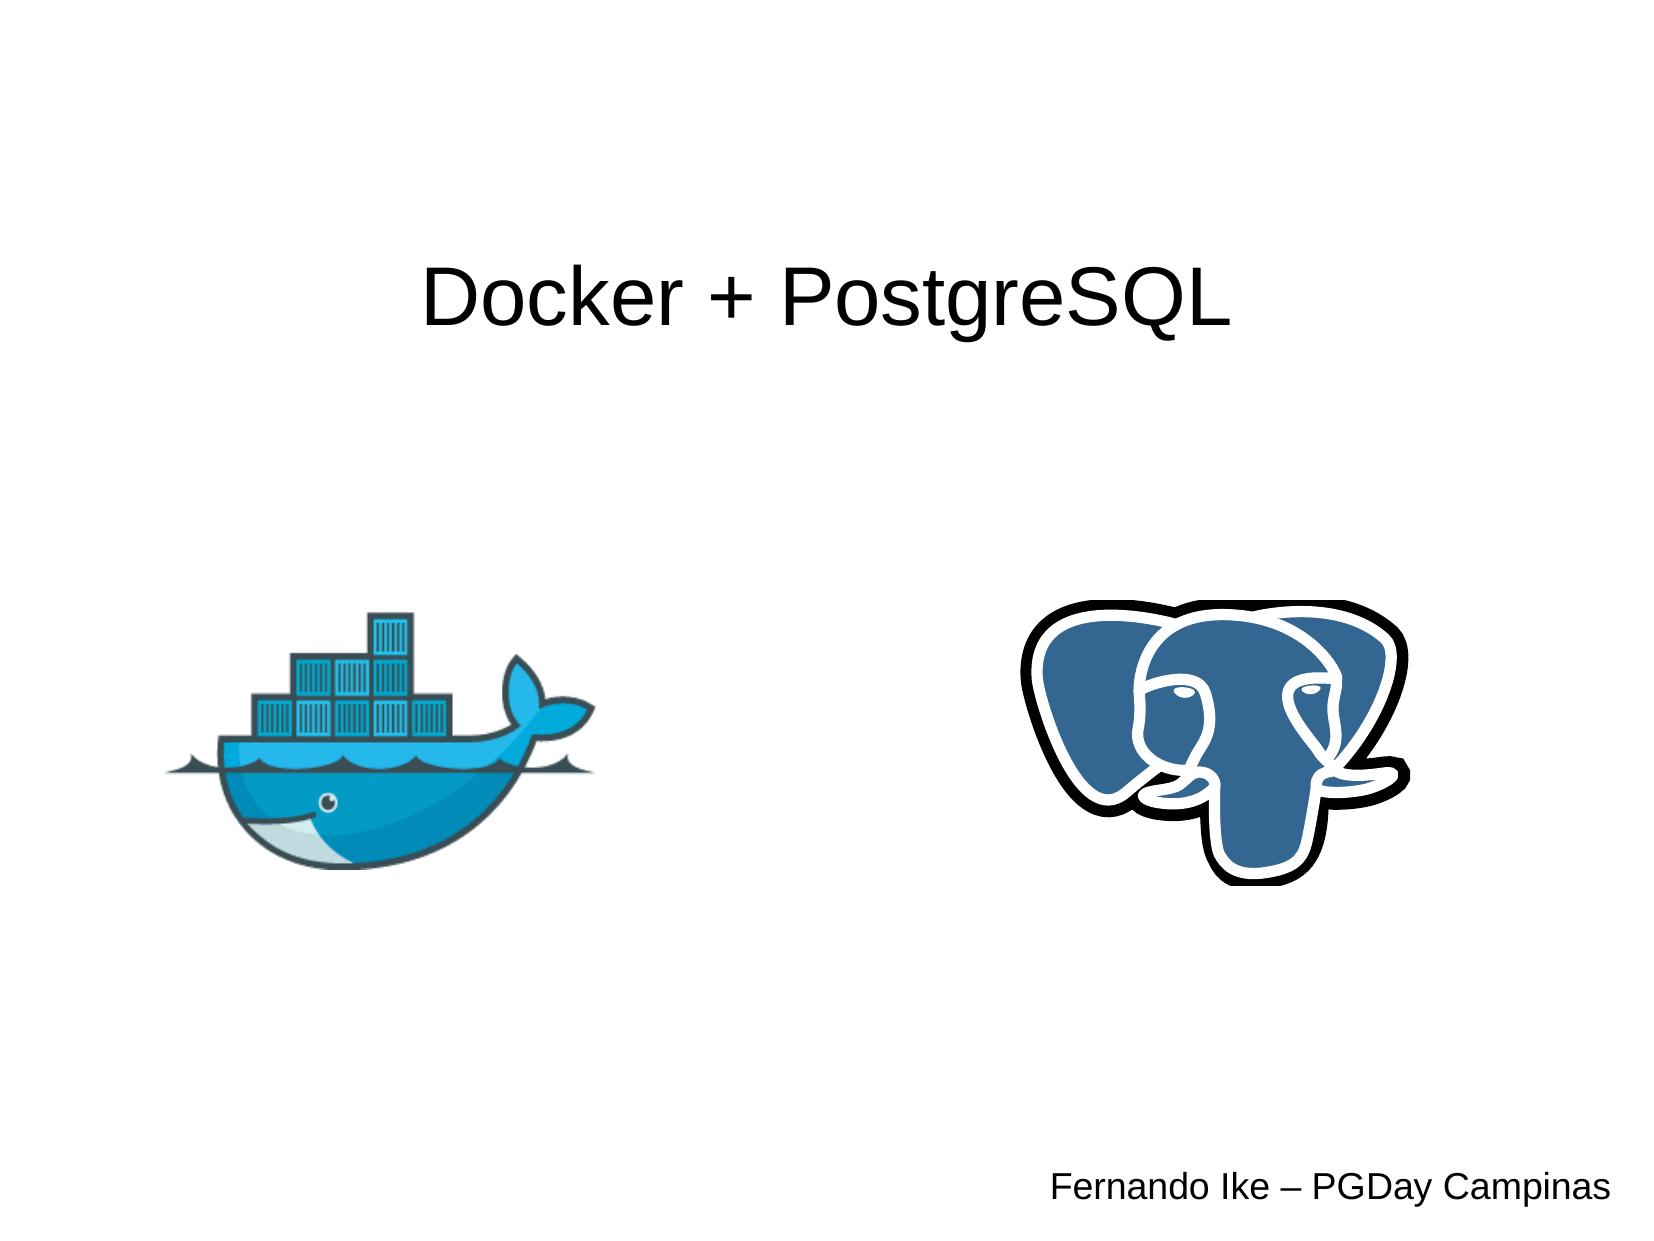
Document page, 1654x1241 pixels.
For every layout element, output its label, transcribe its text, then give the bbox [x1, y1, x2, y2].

picture [1020, 600, 1411, 886]
subtitle Docker + PostgreSQL [393, 203, 1260, 391]
picture [165, 612, 601, 871]
text_box Fernando Ike – PGDay Campinas [1035, 1158, 1627, 1216]
